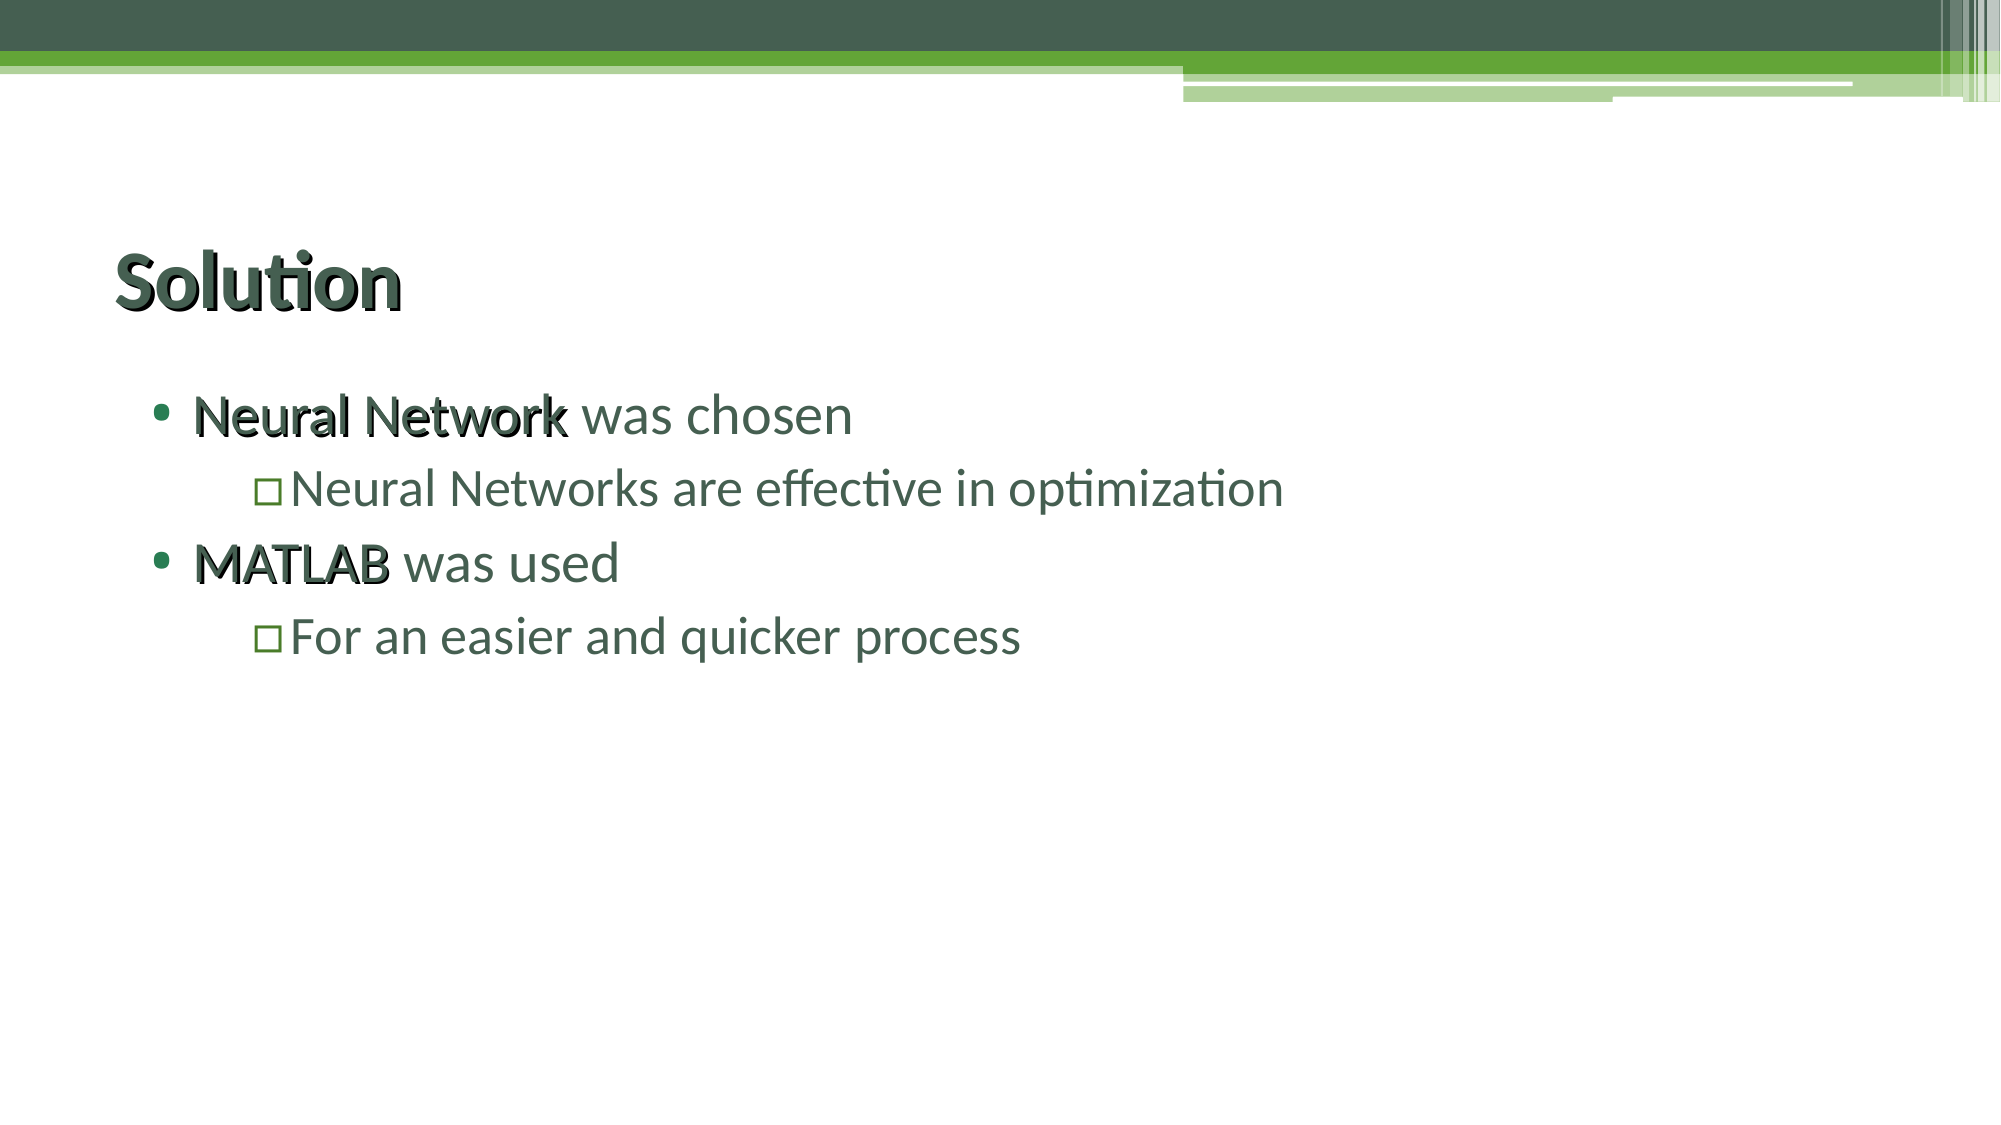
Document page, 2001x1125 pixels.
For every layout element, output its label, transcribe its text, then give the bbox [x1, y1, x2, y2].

title Solution [99, 187, 1900, 363]
list Neural Network was chosen Neural Networks are effective in optimization MATLAB was used For an easier and quicker process [99, 368, 1900, 1079]
